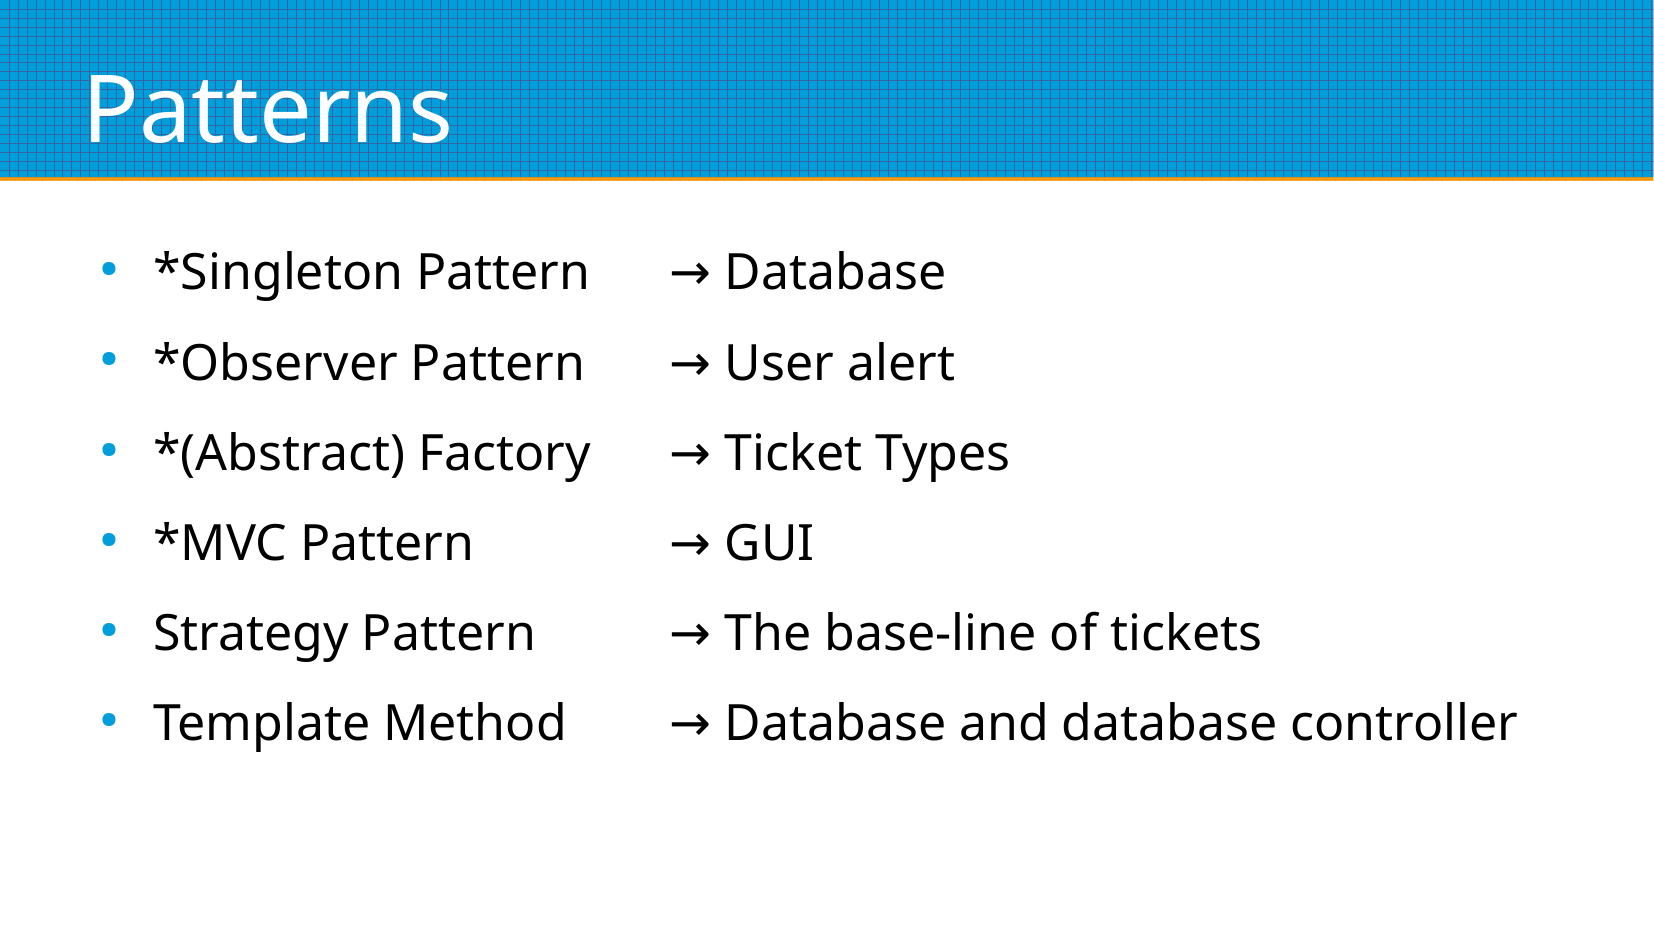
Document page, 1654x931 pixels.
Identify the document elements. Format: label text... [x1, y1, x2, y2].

title Patterns [82, 14, 1571, 171]
list *Singleton Pattern → Database *Observer Pattern → User alert *(Abstract) Factory → Ticket Types *MVC Pattern → GUI Strategy Pattern → The base-line of tickets Template Method → Database and database controller [82, 236, 1563, 811]
